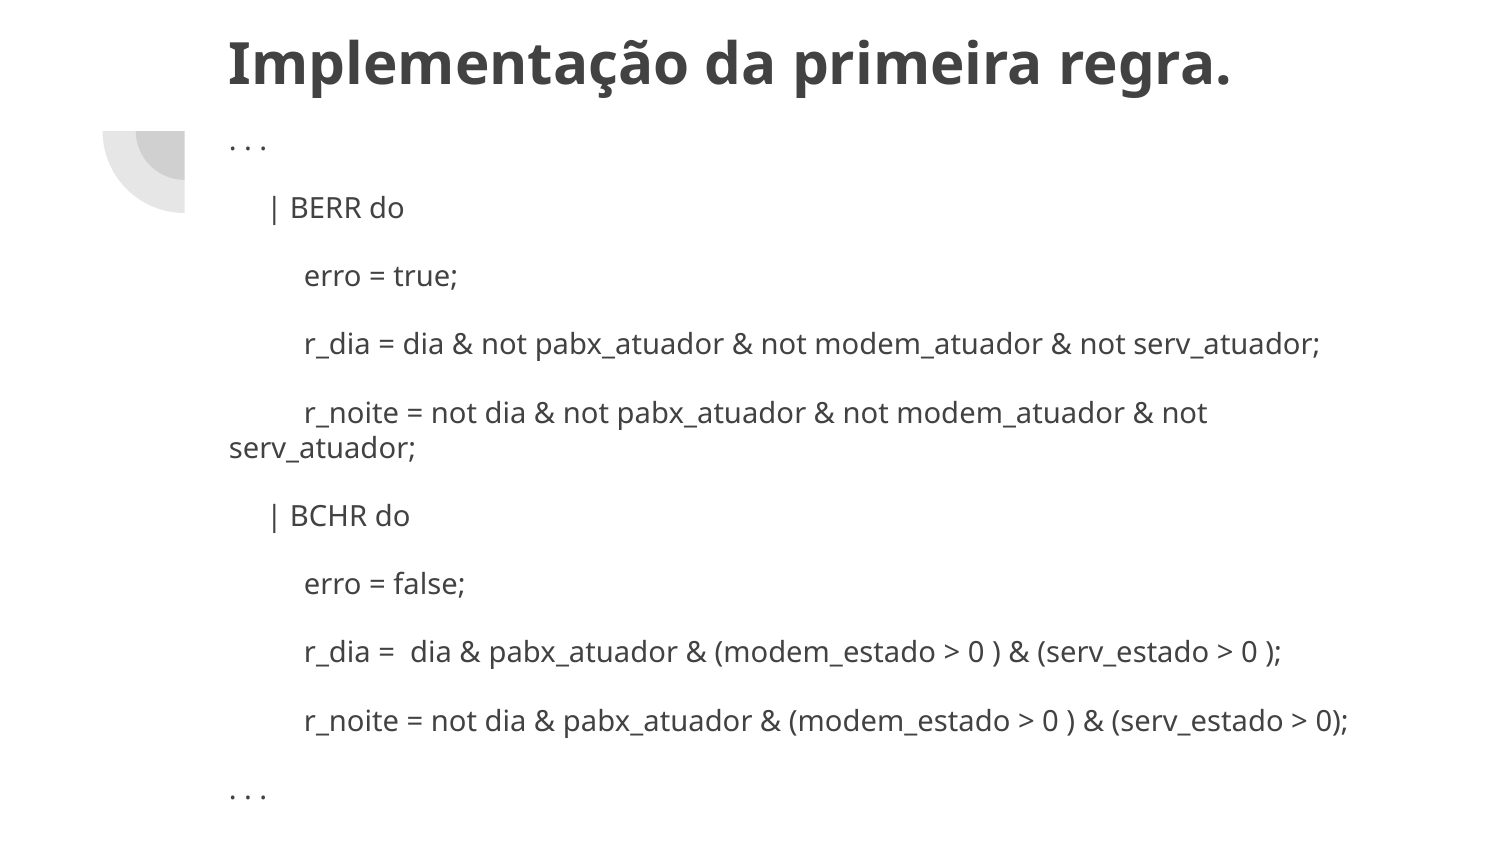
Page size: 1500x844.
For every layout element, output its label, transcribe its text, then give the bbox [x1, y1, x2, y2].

title Implementação da primeira regra. [213, 11, 1368, 105]
list . . . | BERR do erro = true; r_dia = dia & not pabx_atuador & not modem_atuador & not serv_atuador; r_noite = not dia & not pabx_atuador & not modem_atuador & not serv_atuador; | BCHR do erro = false; r_dia = dia & pabx_atuador & (modem_estado > 0 ) & (serv_estado > 0 ); r_noite = not dia & pabx_atuador & (modem_estado > 0 ) & (serv_estado > 0); . . . [213, 105, 1368, 816]
